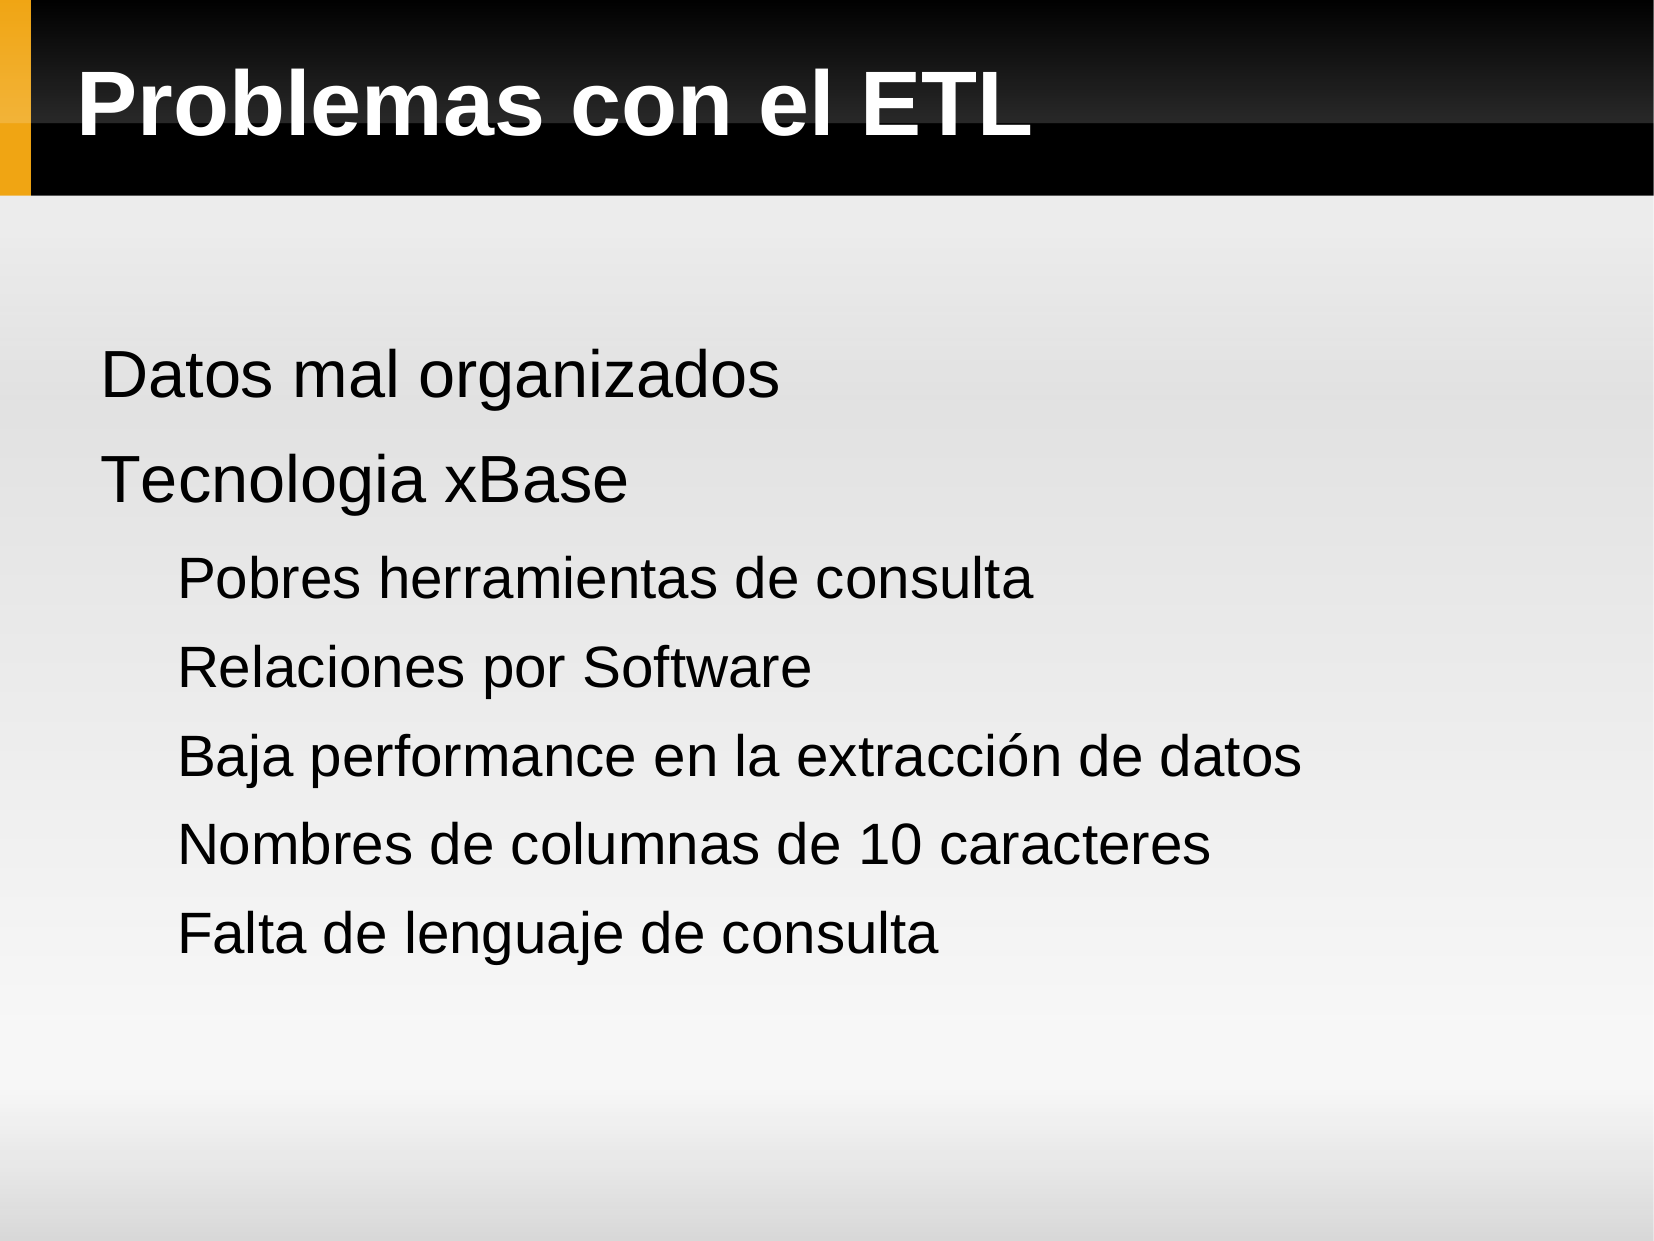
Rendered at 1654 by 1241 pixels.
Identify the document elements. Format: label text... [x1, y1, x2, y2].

list Datos mal organizados Tecnologia xBase Pobres herramientas de consulta Relaciones por Software Baja performance en la extracción de datos Nombres de columnas de 10 caracteres Falta de lenguaje de consulta [82, 337, 1571, 1142]
picture [0, 0, 1654, 1241]
title Problemas con el ETL [76, 7, 1565, 200]
